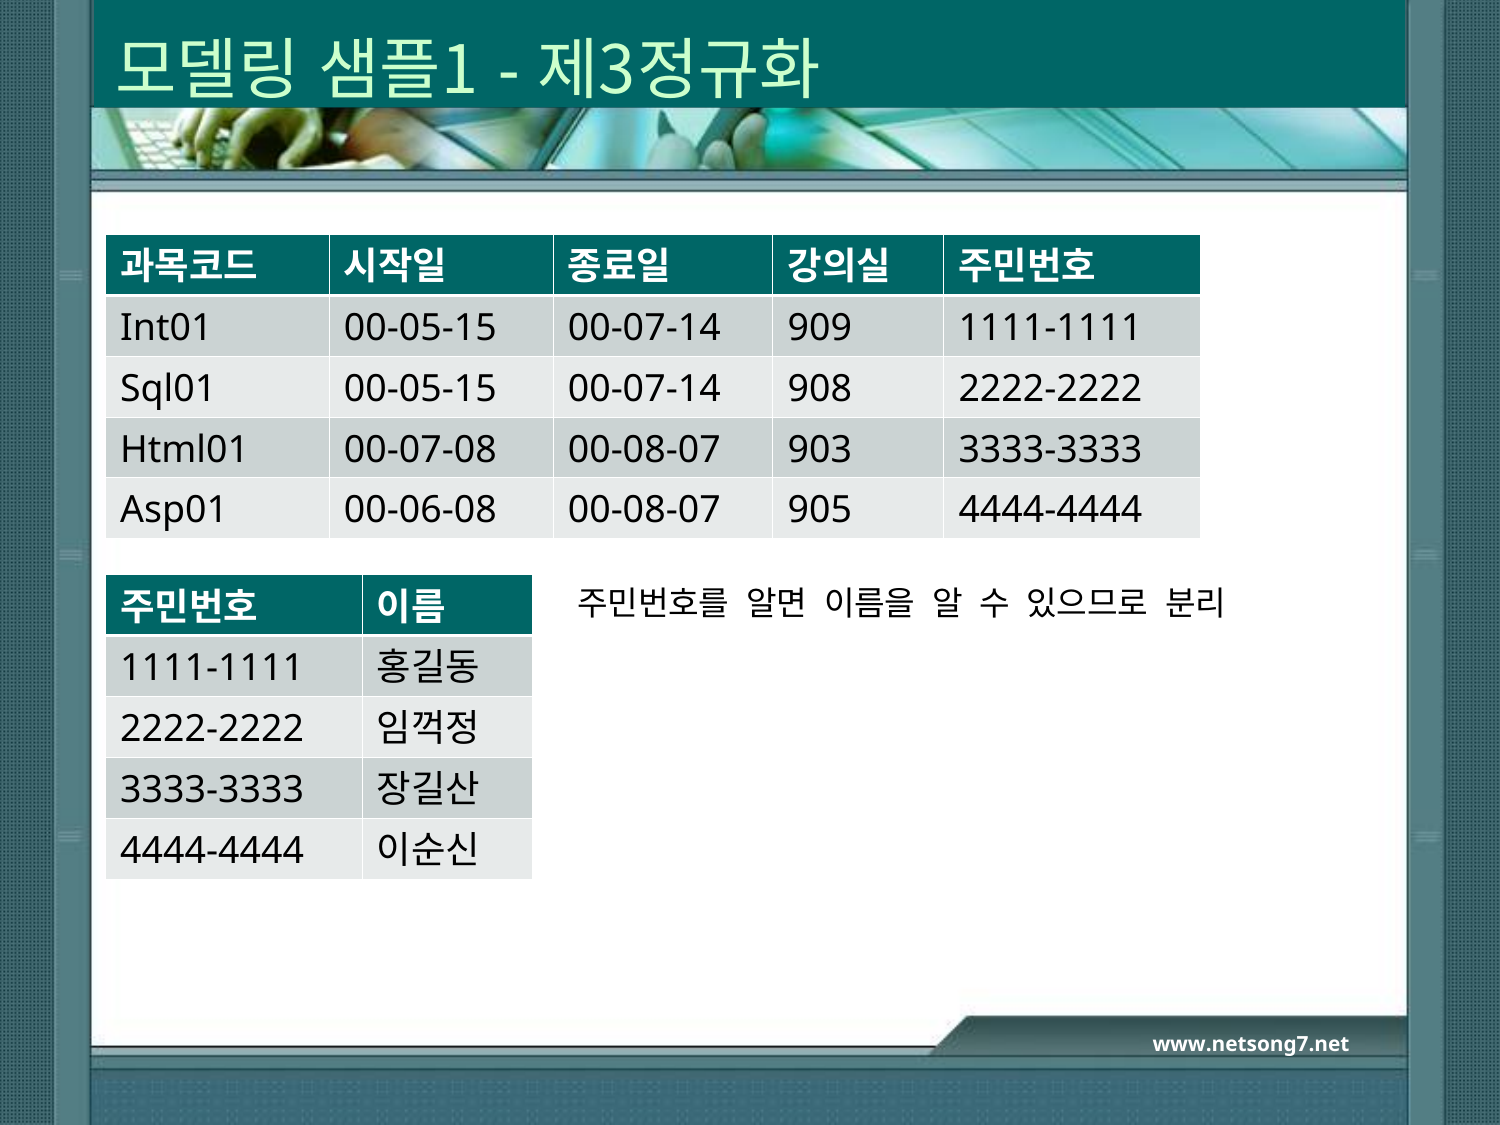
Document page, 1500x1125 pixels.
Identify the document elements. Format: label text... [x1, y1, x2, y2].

table_cell 00-07-14 [554, 357, 772, 417]
table_header 종료일 [554, 235, 772, 294]
table_cell 이순신 [363, 819, 532, 879]
table_cell 3333-3333 [944, 418, 1200, 477]
table_header 과목코드 [106, 235, 329, 294]
table_cell 4444-4444 [106, 819, 362, 879]
table_cell 00-08-07 [554, 418, 772, 477]
table_cell 00-06-08 [330, 478, 553, 538]
table_cell 00-05-15 [330, 357, 553, 417]
table_cell 00-08-07 [554, 478, 772, 538]
table_header 이름 [363, 575, 532, 634]
table_cell 2222-2222 [106, 697, 362, 757]
table_header 주민번호 [106, 575, 362, 634]
table_cell 00-05-15 [330, 297, 553, 356]
text_box 주민번호를 알면 이름을 알 수 있으므로 분리 [562, 574, 1348, 630]
picture [0, 0, 1500, 1125]
table_cell 908 [773, 357, 943, 417]
table_cell 00-07-08 [330, 418, 553, 477]
table_header 시작일 [330, 235, 553, 294]
table_header 강의실 [773, 235, 943, 294]
table_cell 임꺽정 [363, 697, 532, 757]
table_cell 00-07-14 [554, 297, 772, 356]
table_header 주민번호 [944, 235, 1200, 294]
title 모델링 샘플1 - 제3정규화 [100, 19, 1400, 102]
table_cell 1111-1111 [106, 637, 362, 696]
table_cell 1111-1111 [944, 297, 1200, 356]
table_cell 4444-4444 [944, 478, 1200, 538]
table_cell 905 [773, 478, 943, 538]
text_box www.netsong7.net [986, 1023, 1365, 1062]
table_cell Asp01 [106, 478, 329, 538]
table_cell 3333-3333 [106, 758, 362, 818]
table_cell 홍길동 [363, 637, 532, 696]
table_cell 2222-2222 [944, 357, 1200, 417]
table_cell Int01 [106, 297, 329, 356]
table_cell Html01 [106, 418, 329, 477]
table_cell 903 [773, 418, 943, 477]
table_cell 909 [773, 297, 943, 356]
table_cell Sql01 [106, 357, 329, 417]
table_cell 장길산 [363, 758, 532, 818]
